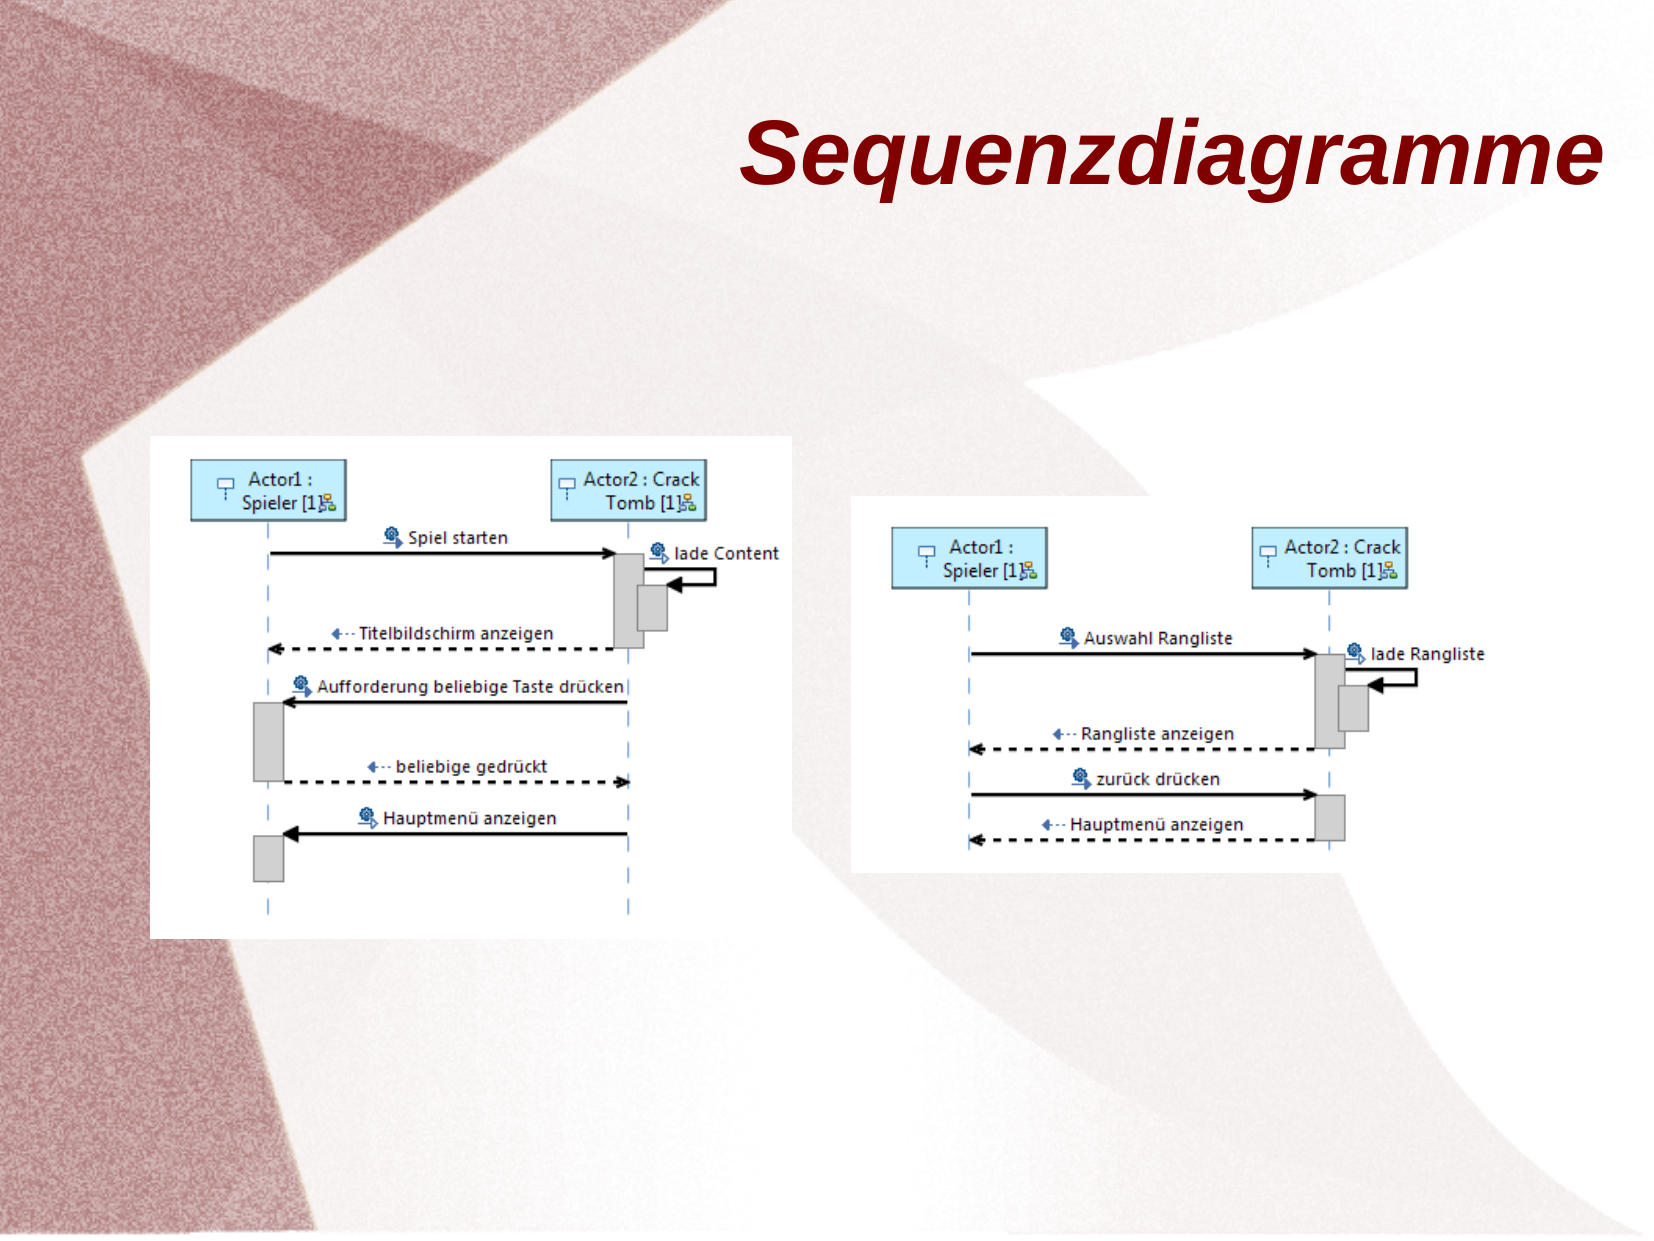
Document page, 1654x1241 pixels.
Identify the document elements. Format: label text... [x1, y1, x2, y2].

title Sequenzdiagramme [596, 49, 1607, 257]
picture [0, 0, 1654, 1241]
